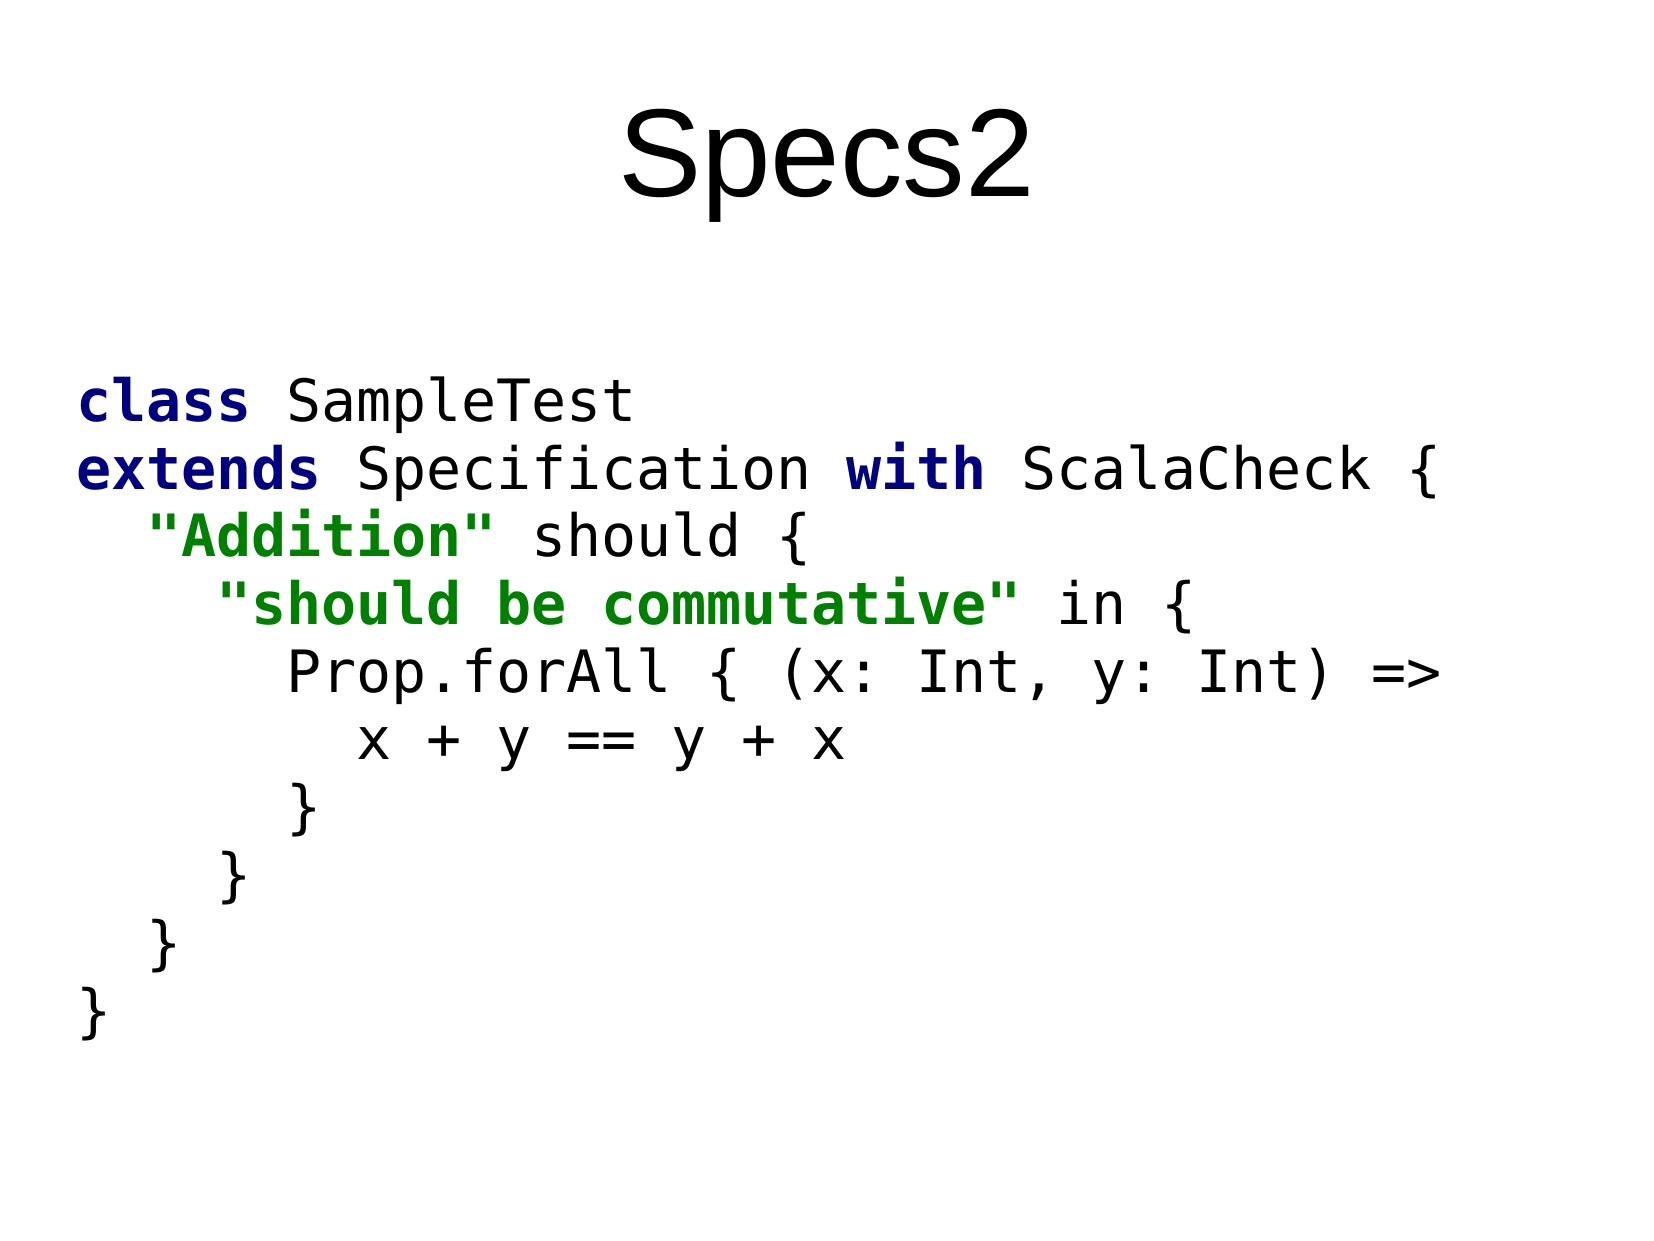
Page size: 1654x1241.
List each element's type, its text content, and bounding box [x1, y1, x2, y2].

title Specs2 [82, 49, 1571, 257]
text_box class SampleTest extends Specification with ScalaCheck { "Addition" should { "should be commutative" in { Prop.forAll { (x: Int, y: Int) => x + y == y + x } } } } [61, 360, 1654, 1053]
